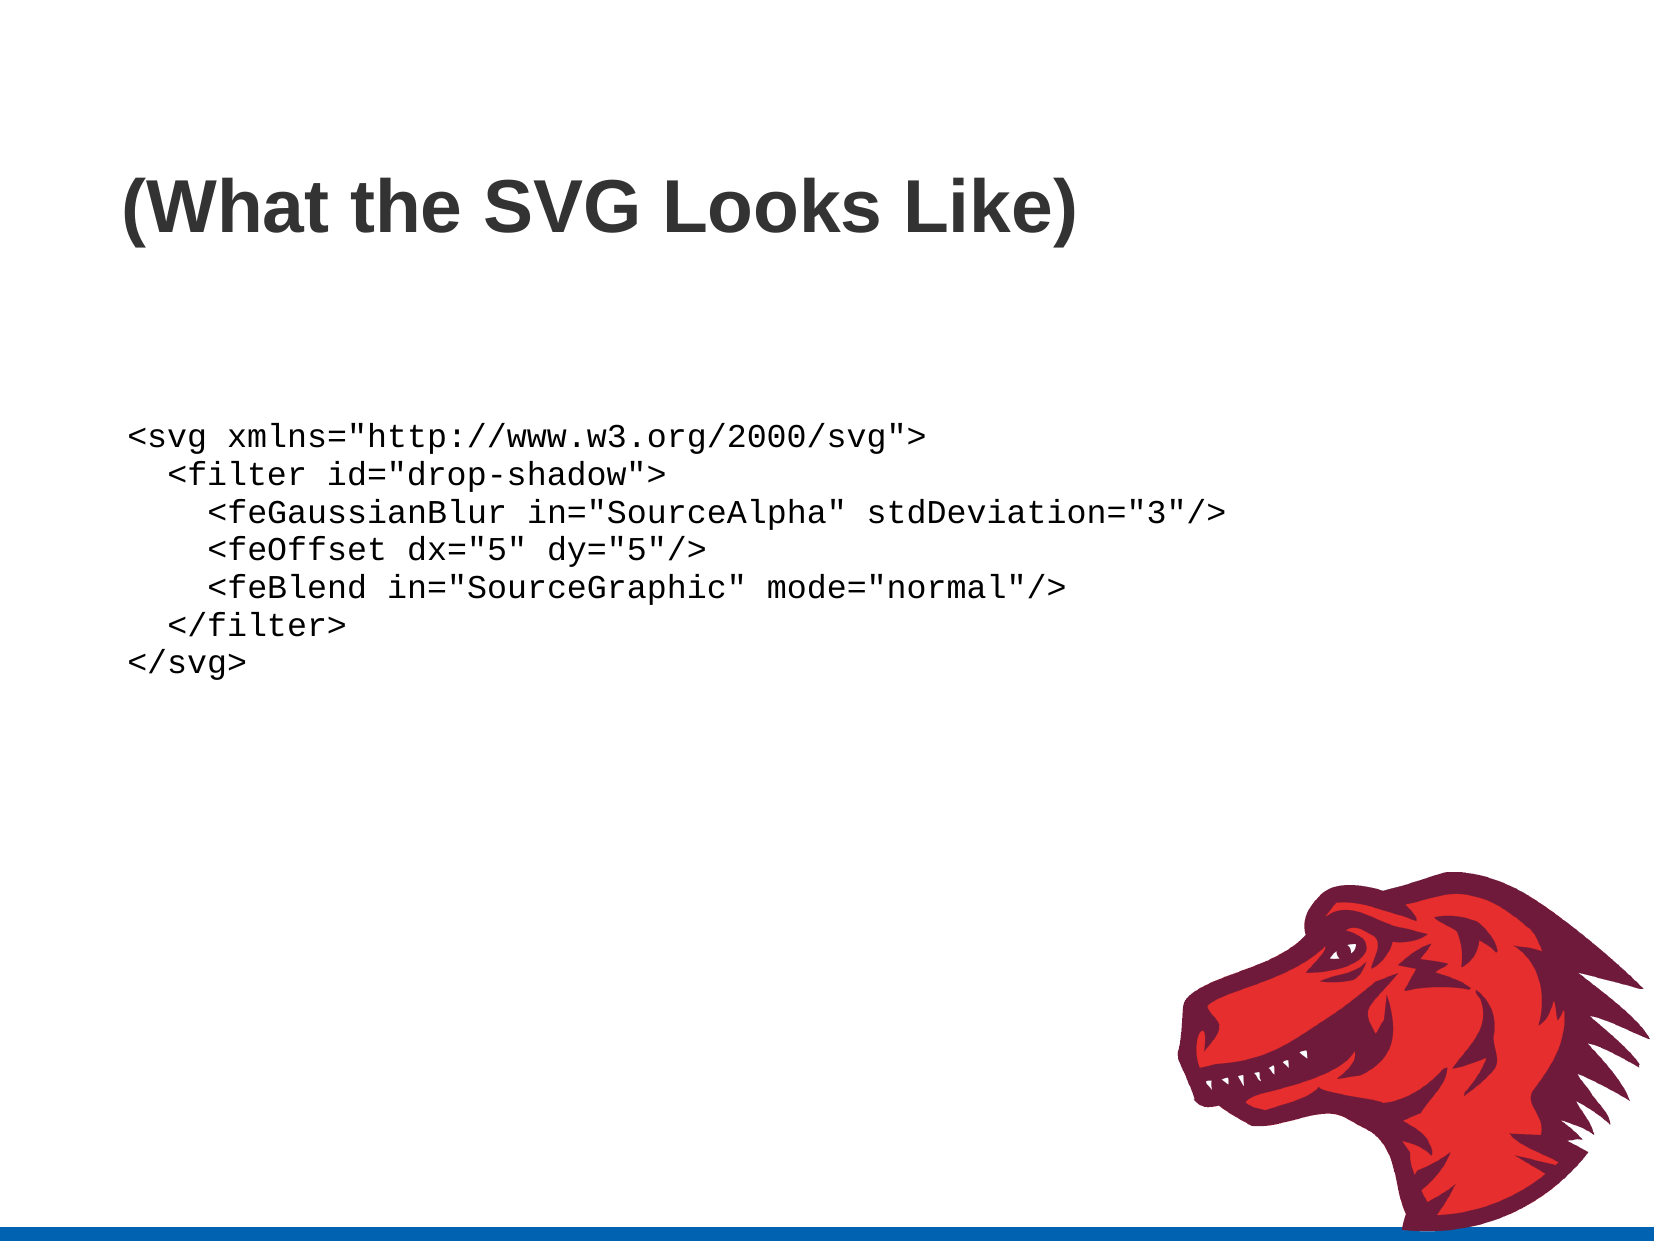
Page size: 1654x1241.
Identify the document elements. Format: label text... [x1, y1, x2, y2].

picture [1171, 872, 1654, 1241]
title (What the SVG Looks Like) [121, 102, 1534, 310]
text_box <svg xmlns="http://www.w3.org/2000/svg"> <filter id="drop-shadow"> <feGaussianBlur in="SourceAlpha" stdDeviation="3"/> <feOffset dx="5" dy="5"/> <feBlend in="SourceGraphic" mode="normal"/> </filter> </svg> [112, 412, 1243, 730]
